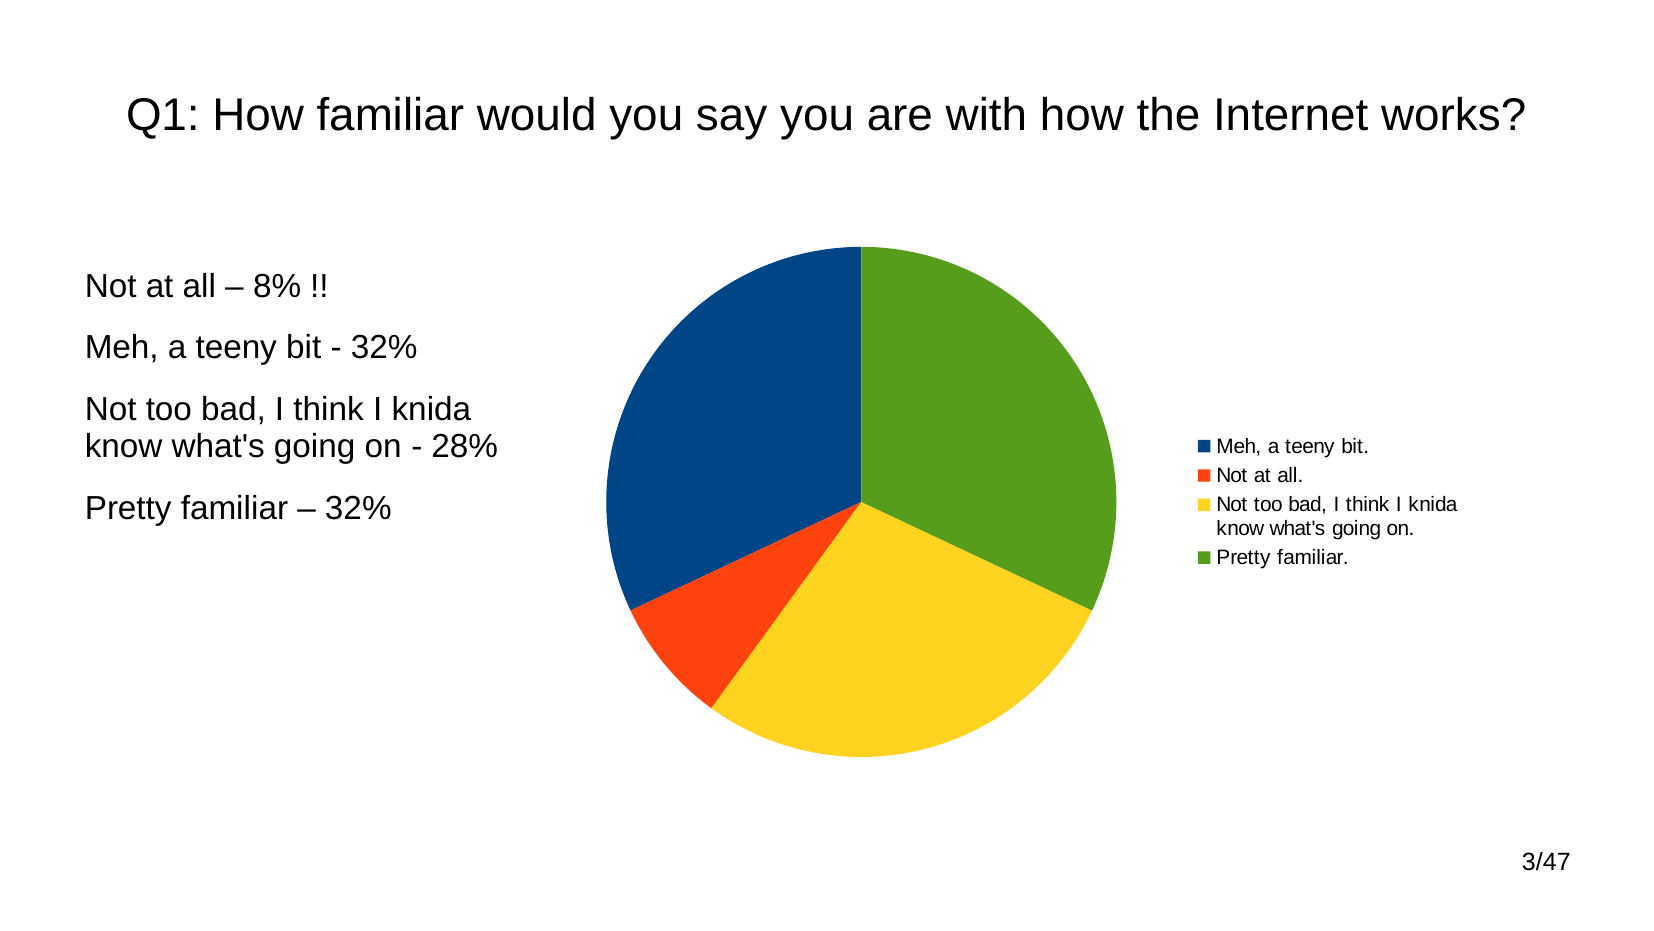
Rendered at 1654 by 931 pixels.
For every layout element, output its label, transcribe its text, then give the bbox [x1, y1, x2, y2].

title Q1: How familiar would you say you are with how the Internet works? [82, 37, 1571, 193]
chart [531, 236, 1477, 768]
text_box Not at all – 8% !! Meh, a teeny bit - 32% Not too bad, I think I knida know what's going on - 28% Pretty familiar – 32% [70, 259, 550, 903]
